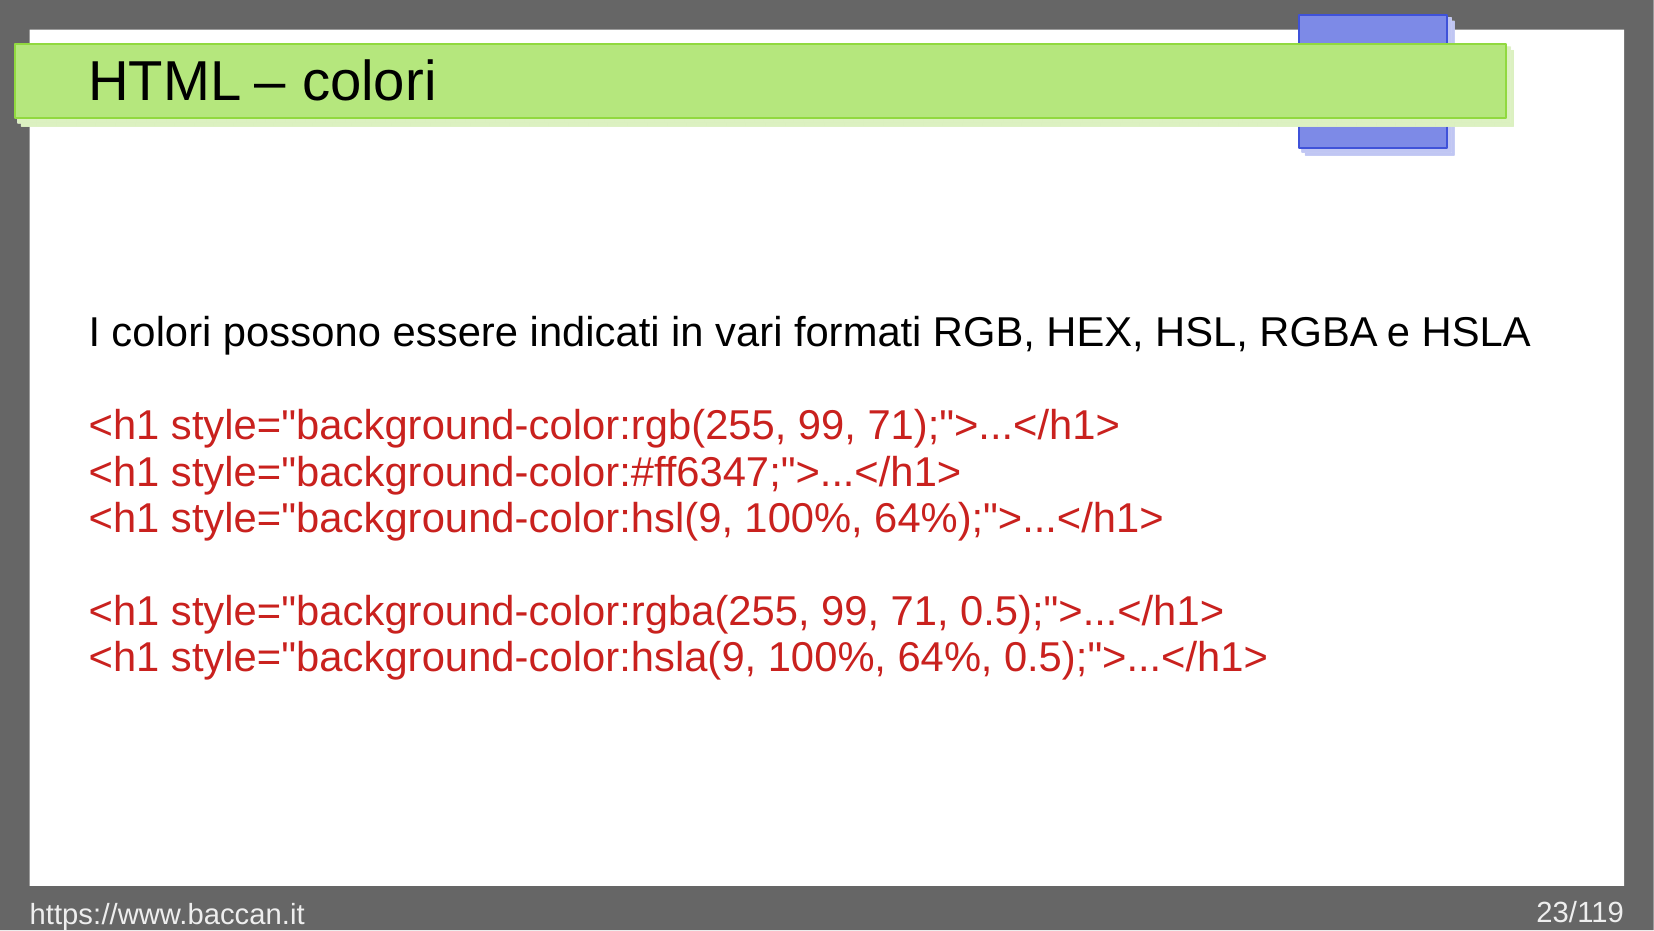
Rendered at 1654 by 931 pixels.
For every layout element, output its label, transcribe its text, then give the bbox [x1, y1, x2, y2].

title HTML – colori [88, 44, 1506, 119]
text_box I colori possono essere indicati in vari formati RGB, HEX, HSL, RGBA e HSLA <h1 style="background-color:rgb(255, 99, 71);">...</h1> <h1 style="background-color:#ff6347;">...</h1> <h1 style="background-color:hsl(9, 100%, 64%);">...</h1> <h1 style="background-color:rgba(255, 99, 71, 0.5);">...</h1> <h1 style="background-color:hsla(9, 100%, 64%, 0.5);">...</h1> [88, 169, 1565, 821]
